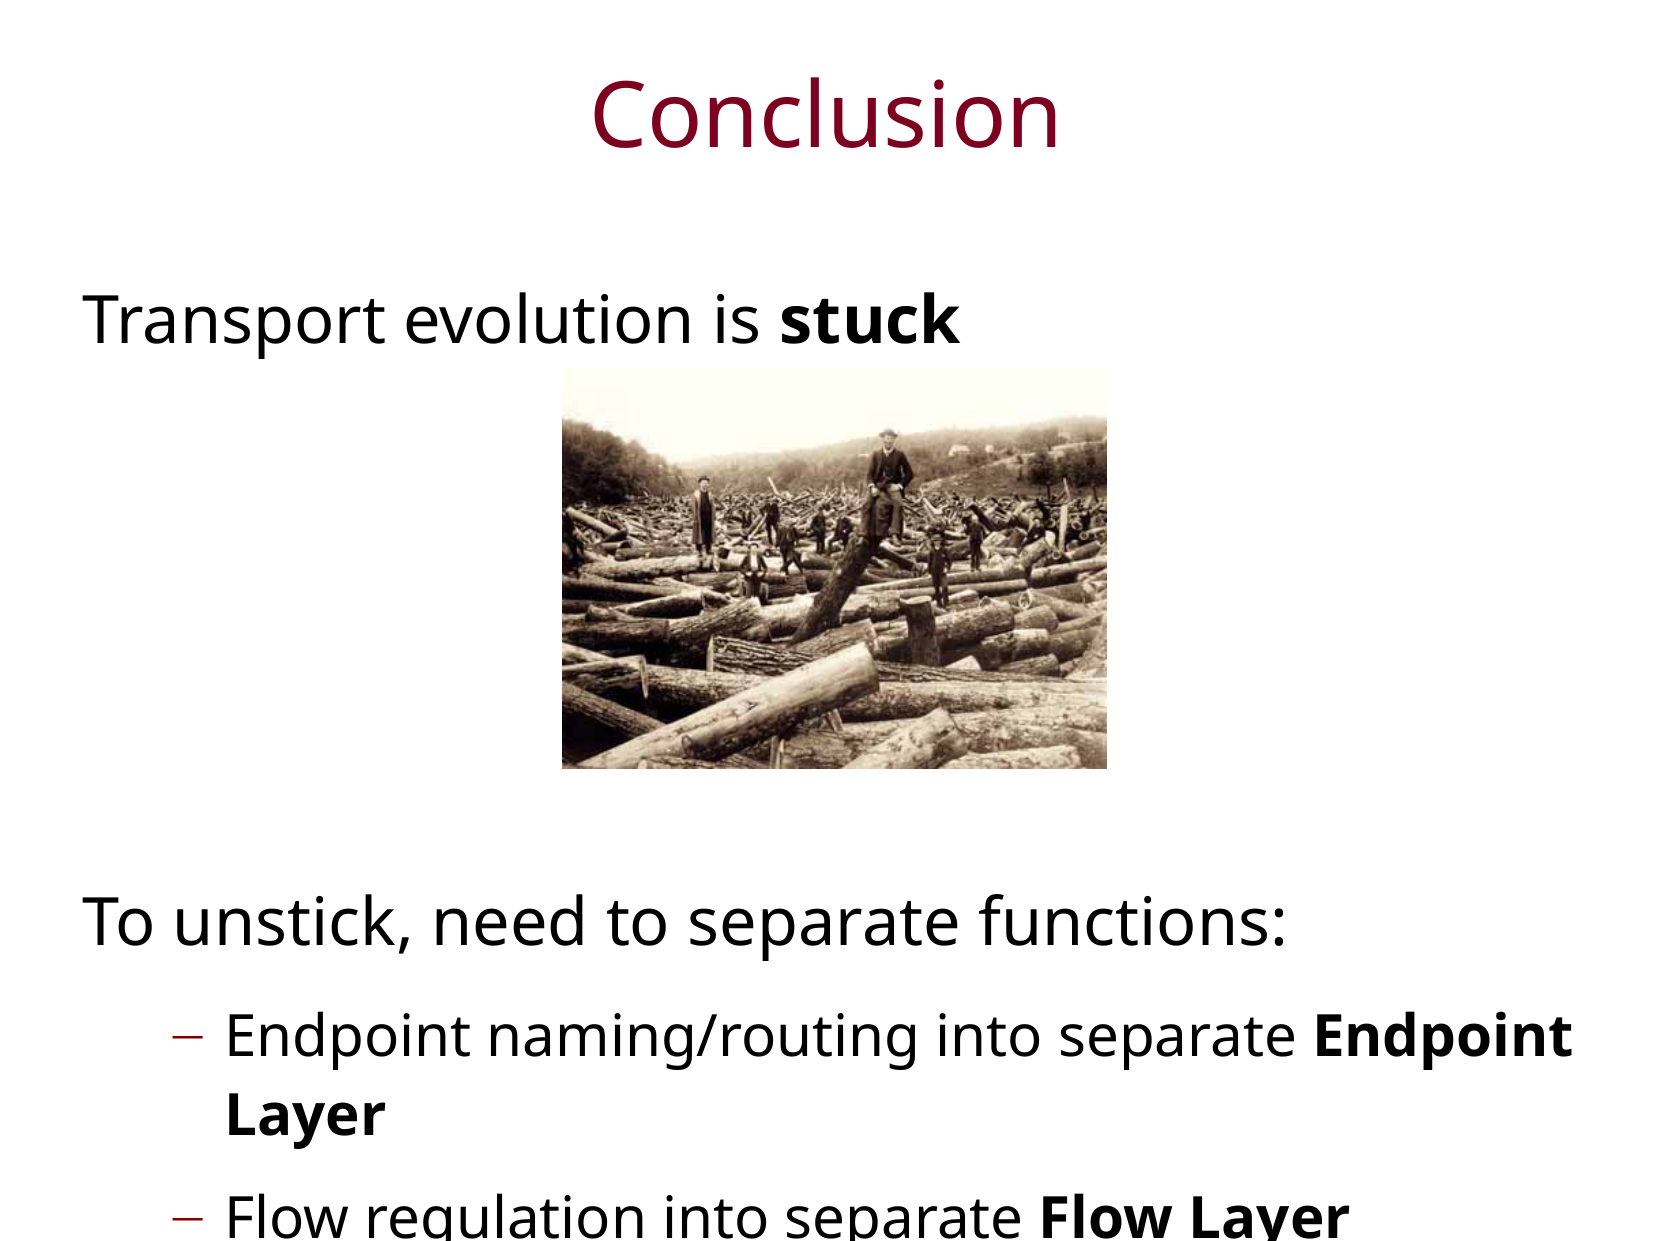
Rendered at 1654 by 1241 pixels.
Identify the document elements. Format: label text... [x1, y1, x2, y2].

list Transport evolution is stuck To unstick, need to separate functions: Endpoint naming/routing into separate Endpoint Layer Flow regulation into separate Flow Layer Leave semantic abstractions in Transport Layer [82, 272, 1613, 1183]
picture [562, 367, 1107, 769]
title Conclusion [82, 8, 1571, 216]
